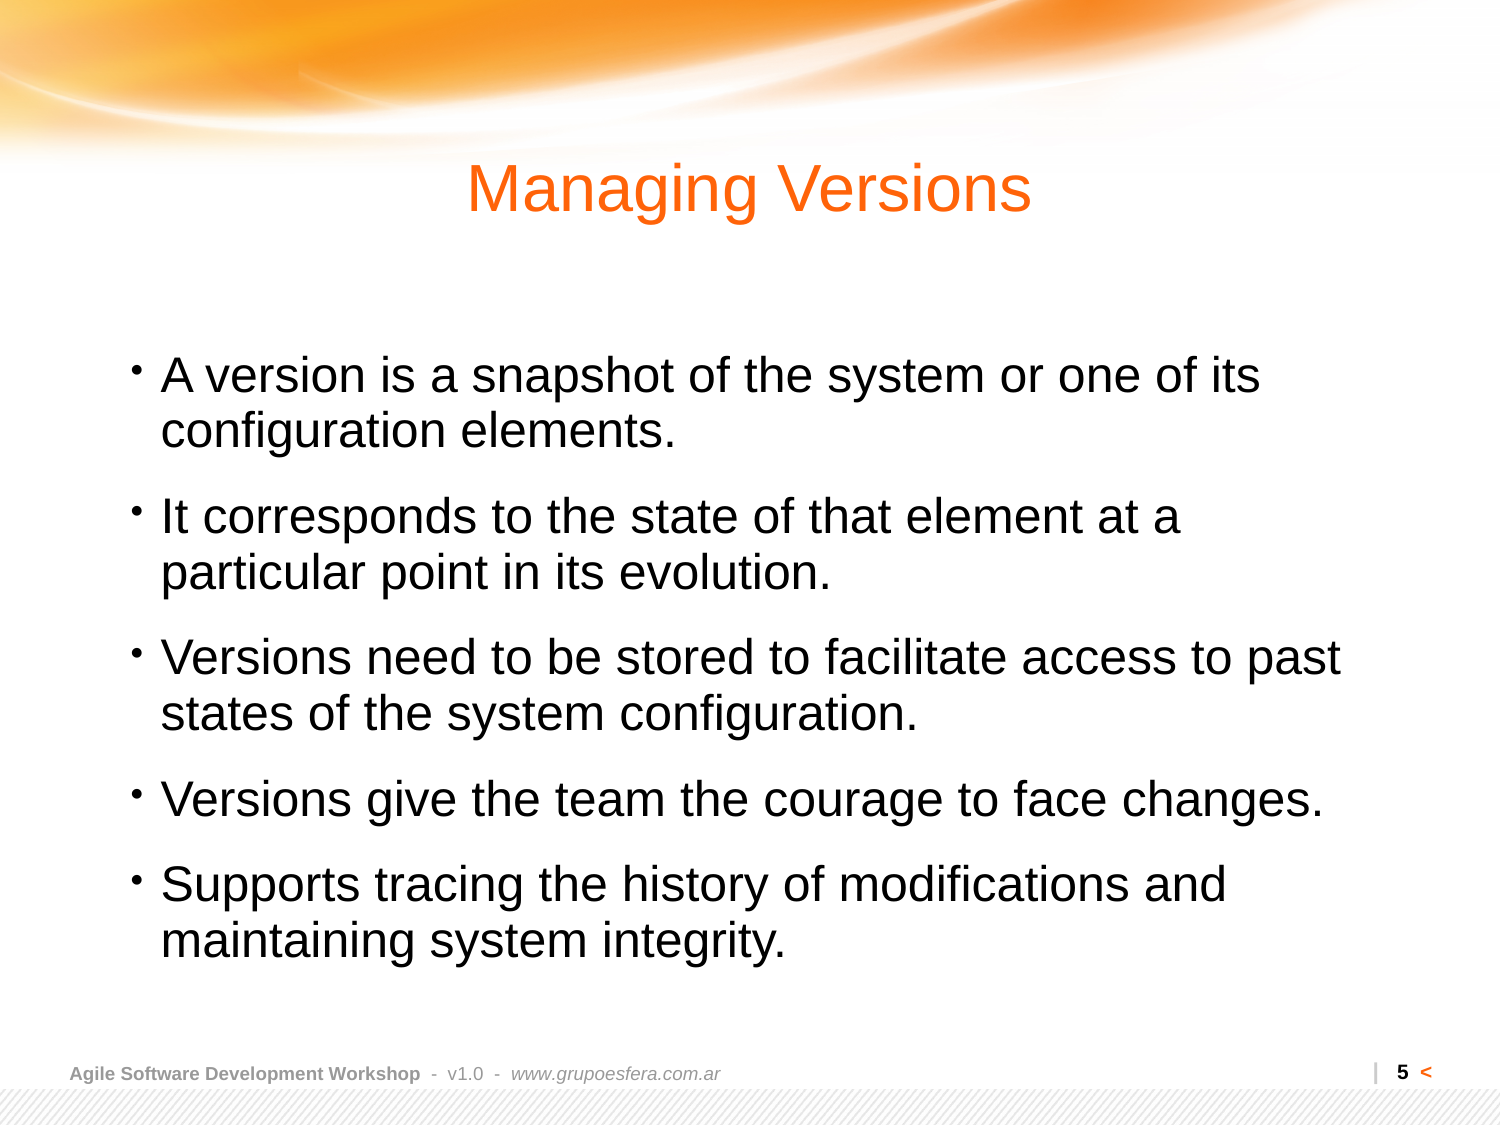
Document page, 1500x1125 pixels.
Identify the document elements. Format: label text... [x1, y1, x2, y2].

list A version is a snapshot of the system or one of its configuration elements. It corresponds to the state of that element at a particular point in its evolution. Versions need to be stored to facilitate access to past states of the system configuration. Versions give the team the courage to face changes. Supports tracing the history of modifications and maintaining system integrity. [130, 346, 1363, 988]
picture [0, 1089, 1500, 1125]
title Managing Versions [143, 133, 1357, 247]
picture [0, 0, 1500, 174]
